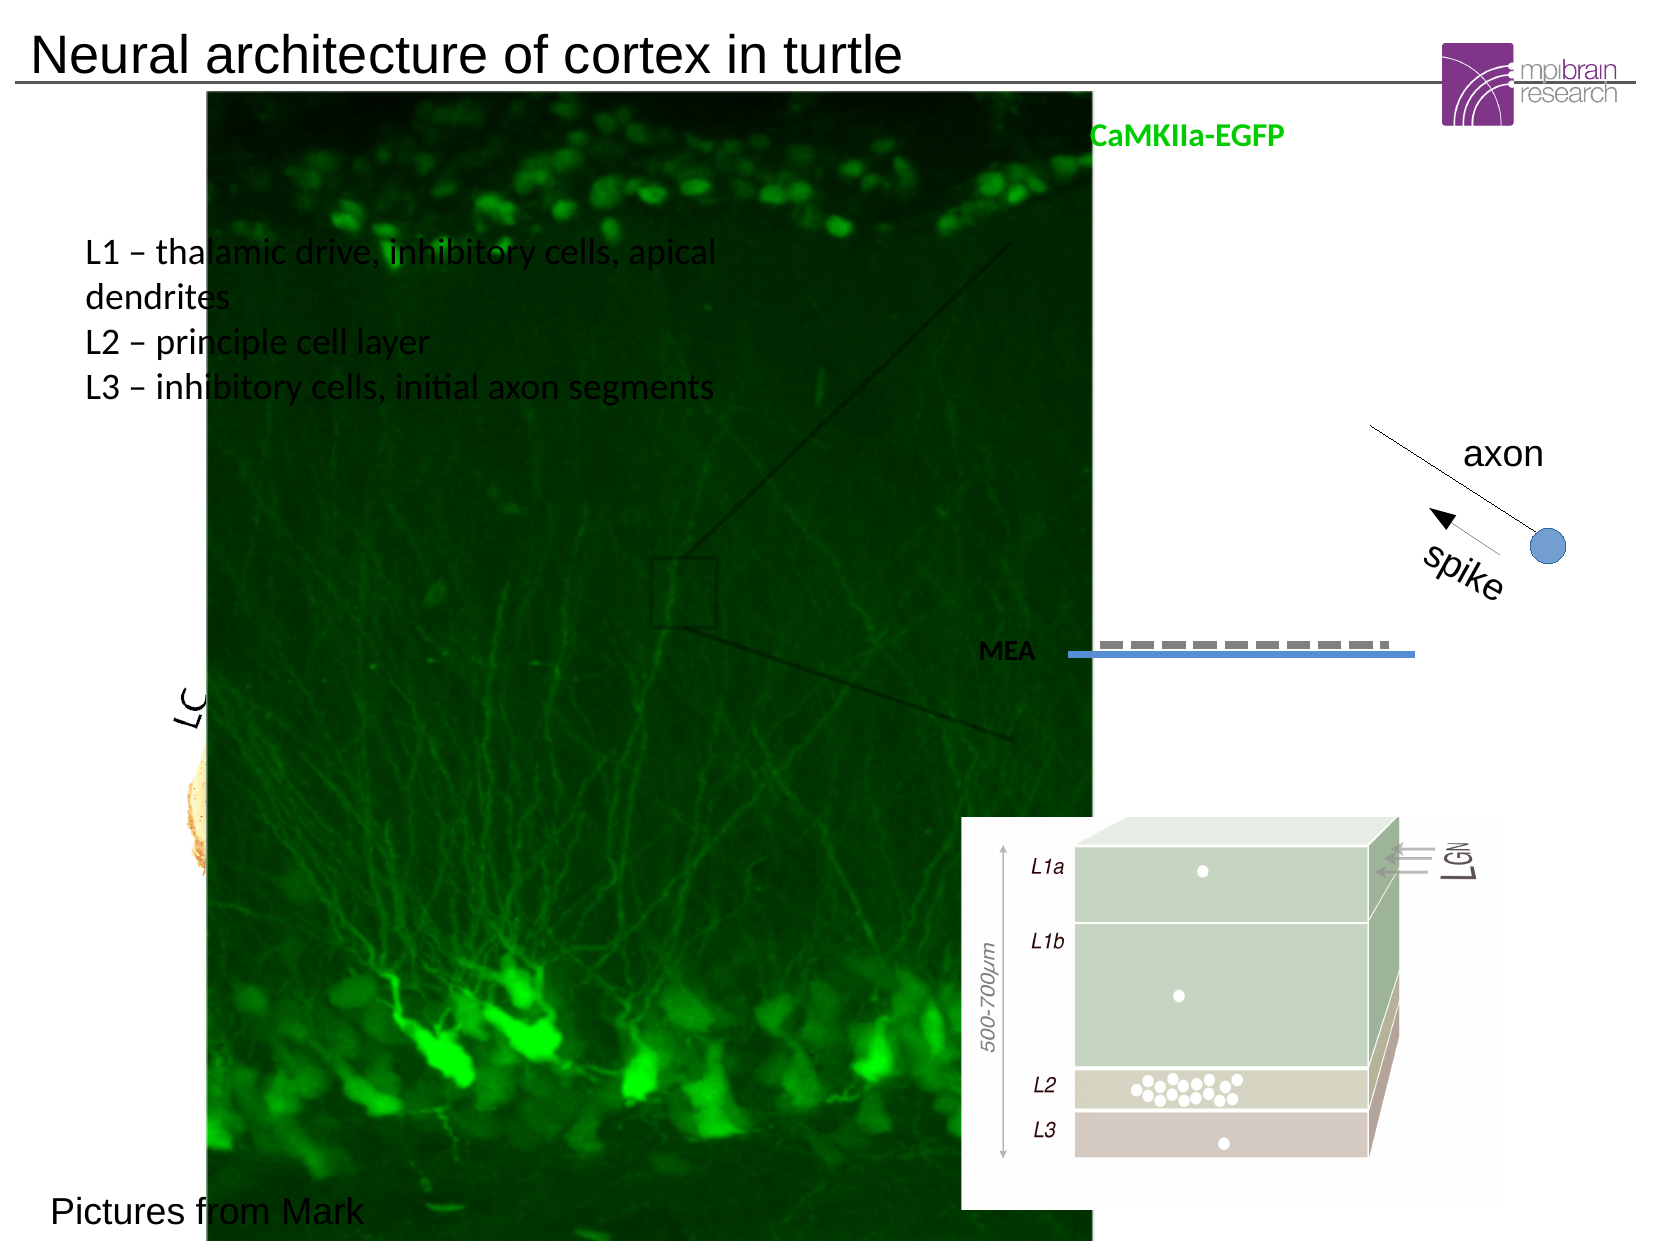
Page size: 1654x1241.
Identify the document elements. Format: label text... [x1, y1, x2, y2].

picture [165, 91, 1501, 1241]
picture [1441, 42, 1619, 127]
text_box spike [1400, 517, 1531, 625]
text_box [1530, 528, 1566, 564]
text_box axon [1448, 425, 1560, 483]
text_box CaMKIIa-EGFP [1075, 106, 1301, 161]
text_box Pictures from Mark [35, 1183, 380, 1241]
text_box MEA [963, 623, 1051, 674]
title Neural architecture of cortex in turtle [15, 11, 1111, 71]
text_box L1 – thalamic drive, inhibitory cells, apical dendrites L2 – principle cell layer L3 – inhibitory cells, initial axon segments [70, 219, 849, 460]
